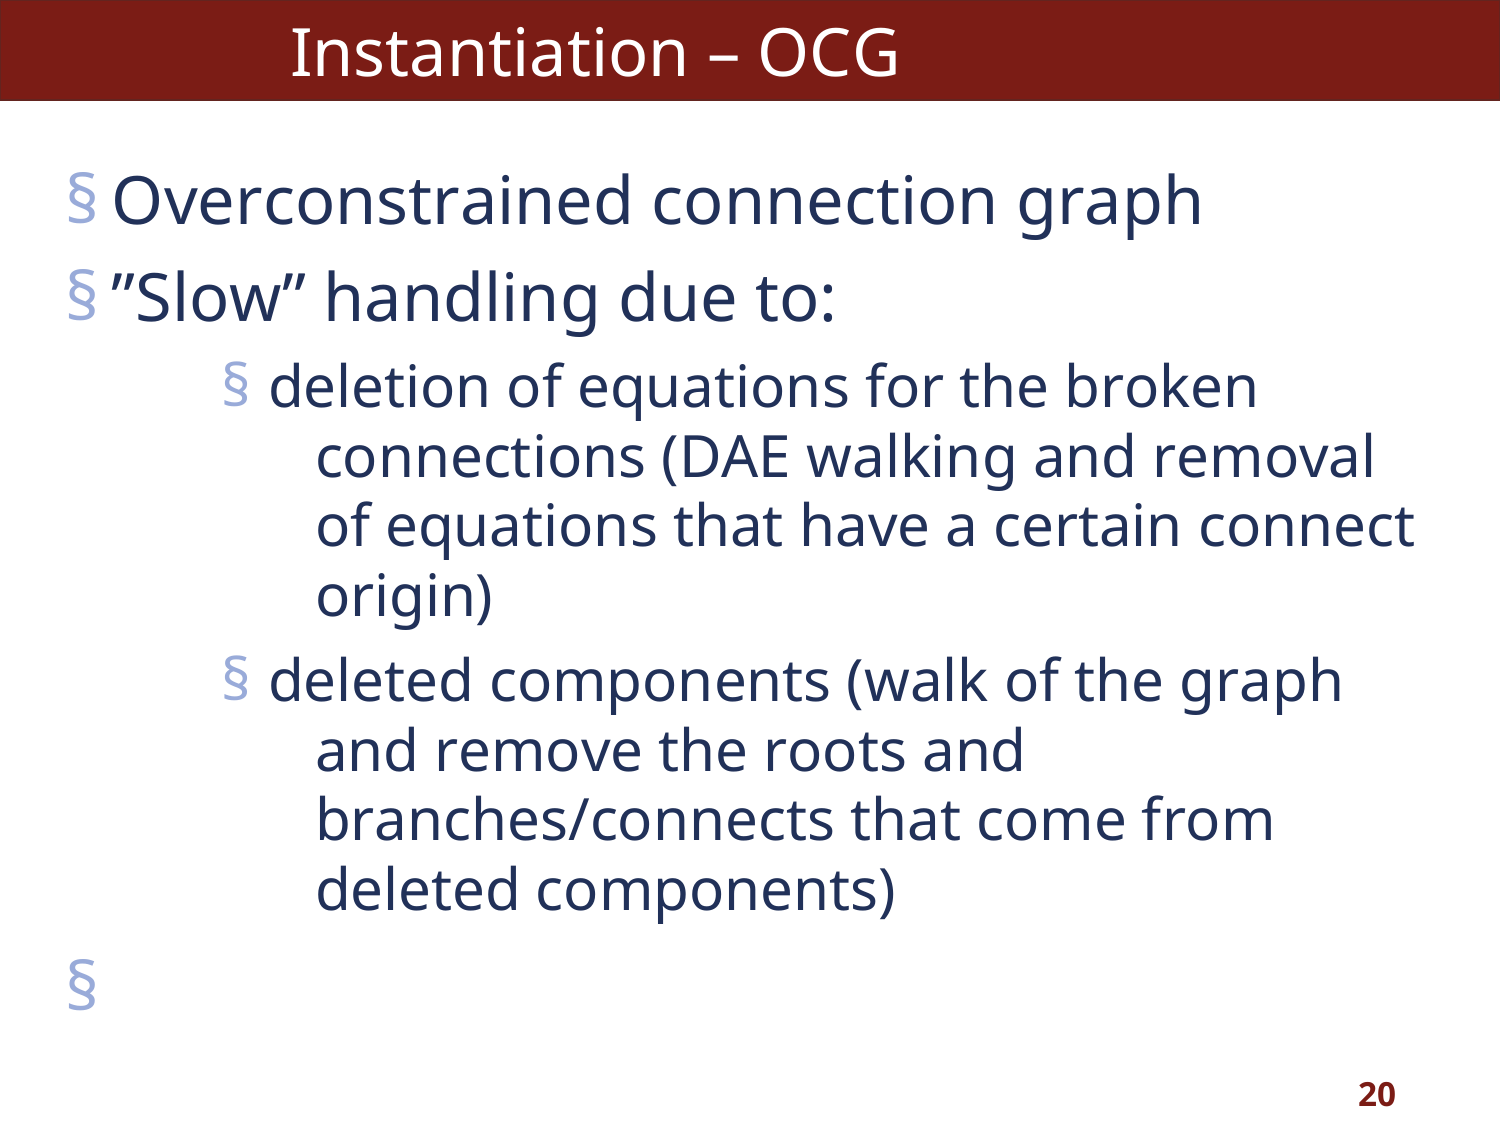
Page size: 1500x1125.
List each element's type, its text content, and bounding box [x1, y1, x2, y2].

title Instantiation – OCG [275, 0, 1500, 100]
list Overconstrained connection graph ”Slow” handling due to: deletion of equations for the broken connections (DAE walking and removal of equations that have a certain connect origin) deleted components (walk of the graph and remove the roots and branches/connects that come from deleted components) [50, 149, 1451, 1075]
text_box 20 [1342, 1065, 1493, 1116]
